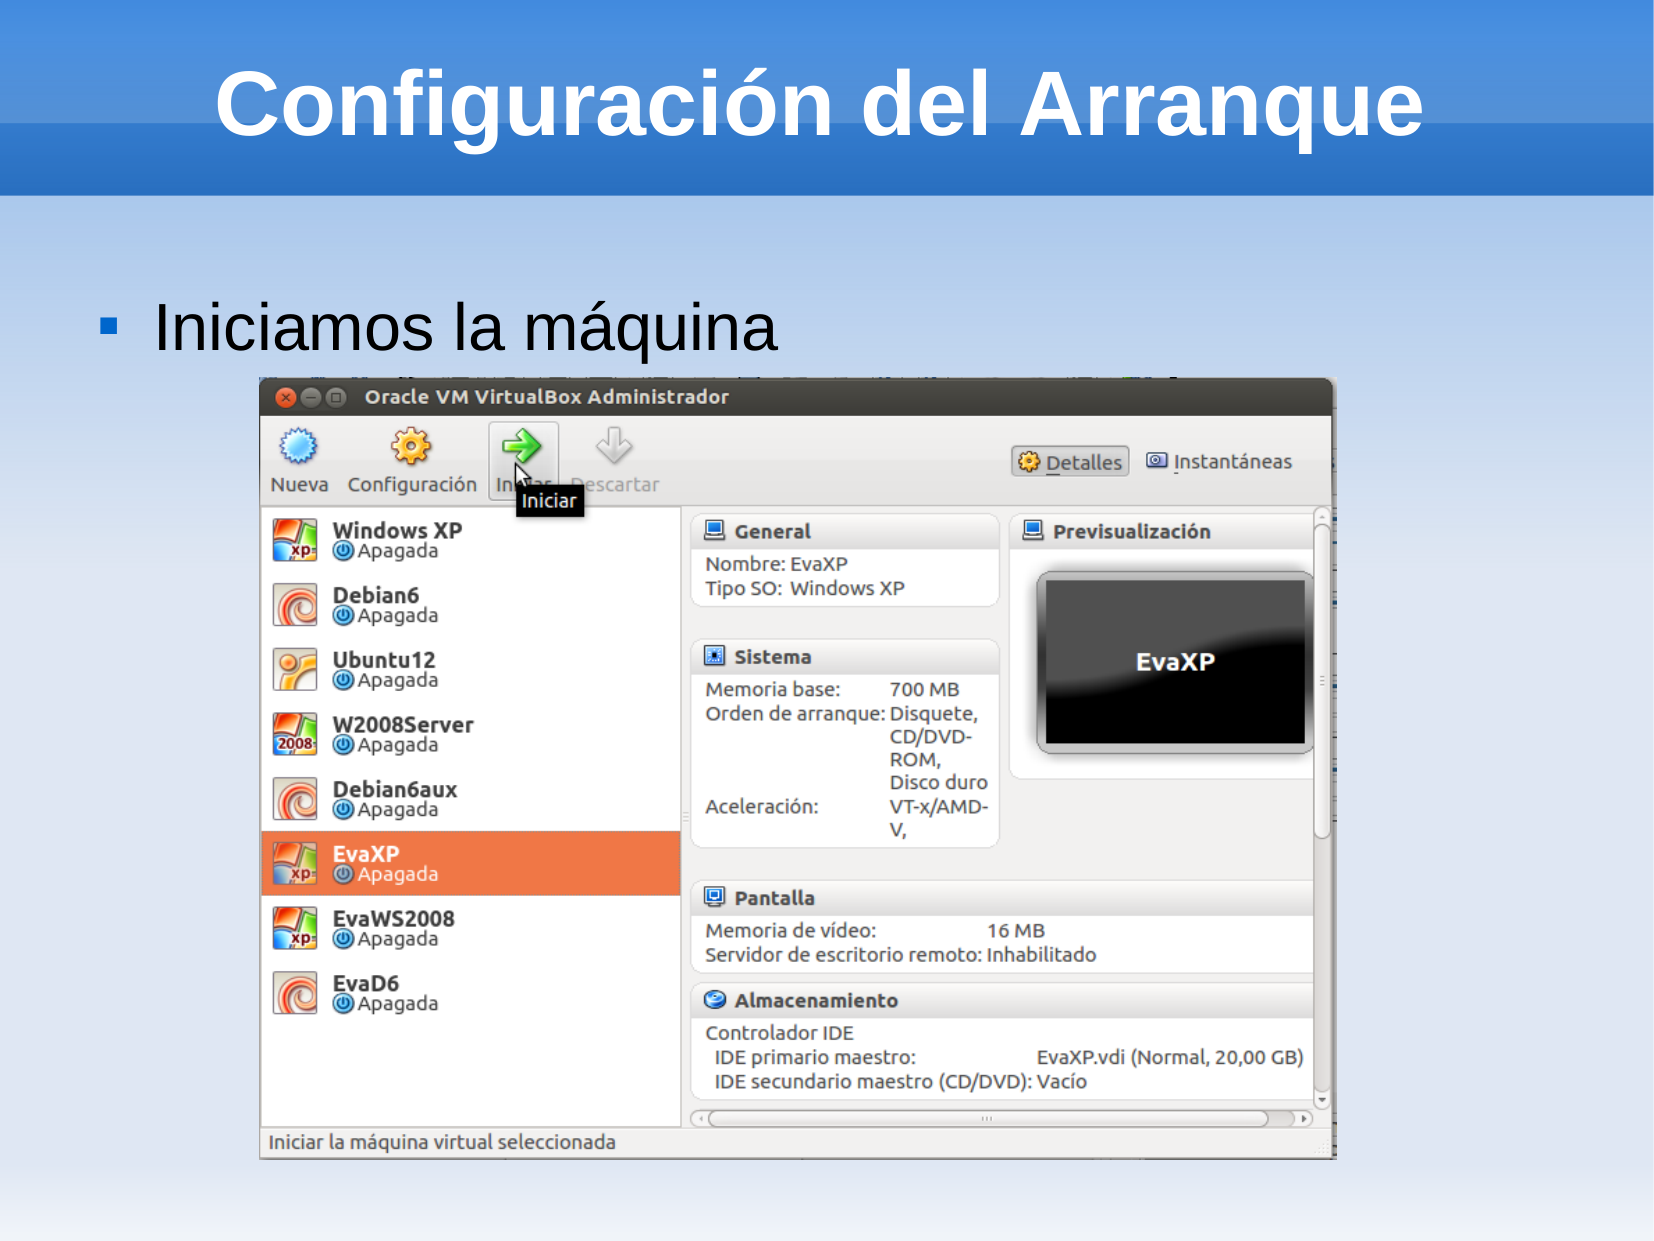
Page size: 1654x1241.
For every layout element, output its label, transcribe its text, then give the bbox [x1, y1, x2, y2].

title Configuración del Arranque [76, 0, 1565, 208]
picture [0, 0, 1654, 1241]
list Iniciamos la máquina [82, 290, 1571, 1109]
